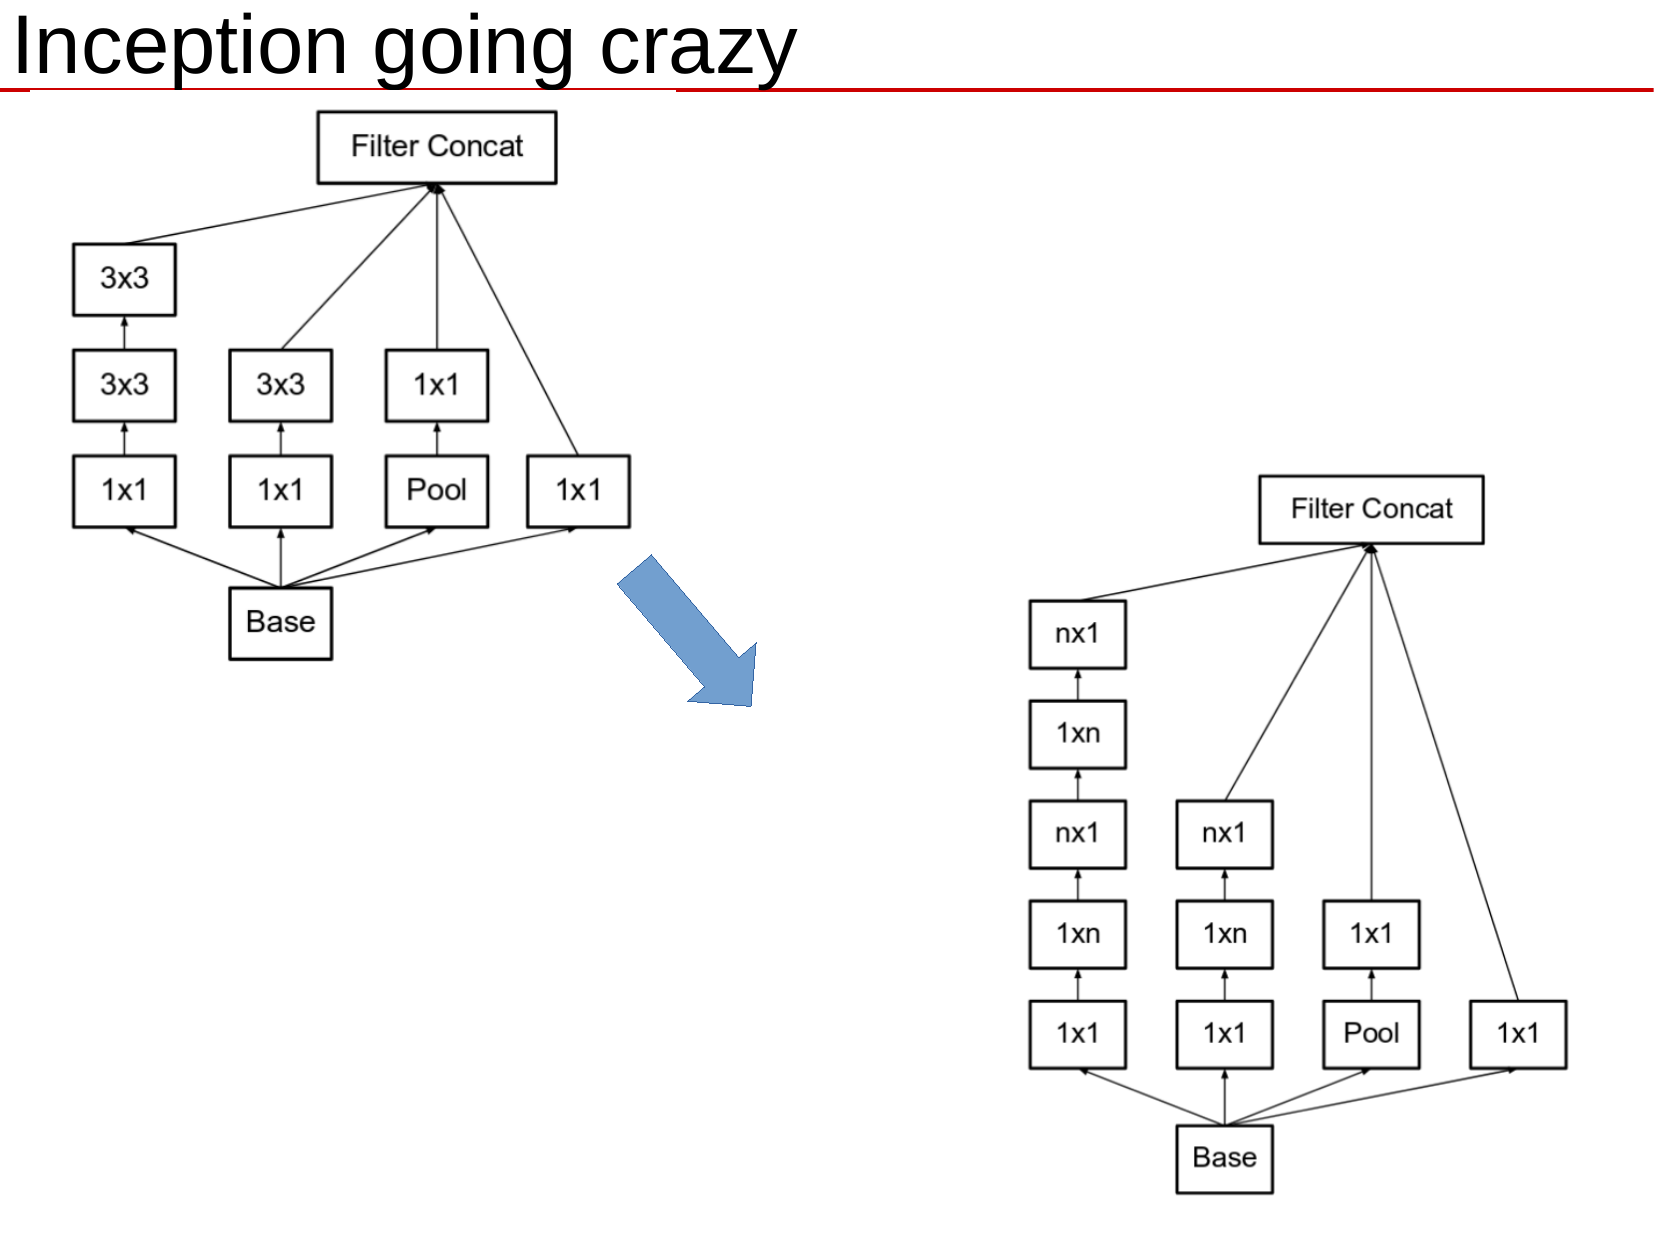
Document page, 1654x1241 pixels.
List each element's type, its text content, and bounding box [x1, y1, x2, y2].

picture [975, 449, 1618, 1216]
title Inception going crazy [11, 0, 1501, 91]
text_box [617, 554, 757, 707]
picture [30, 90, 676, 681]
